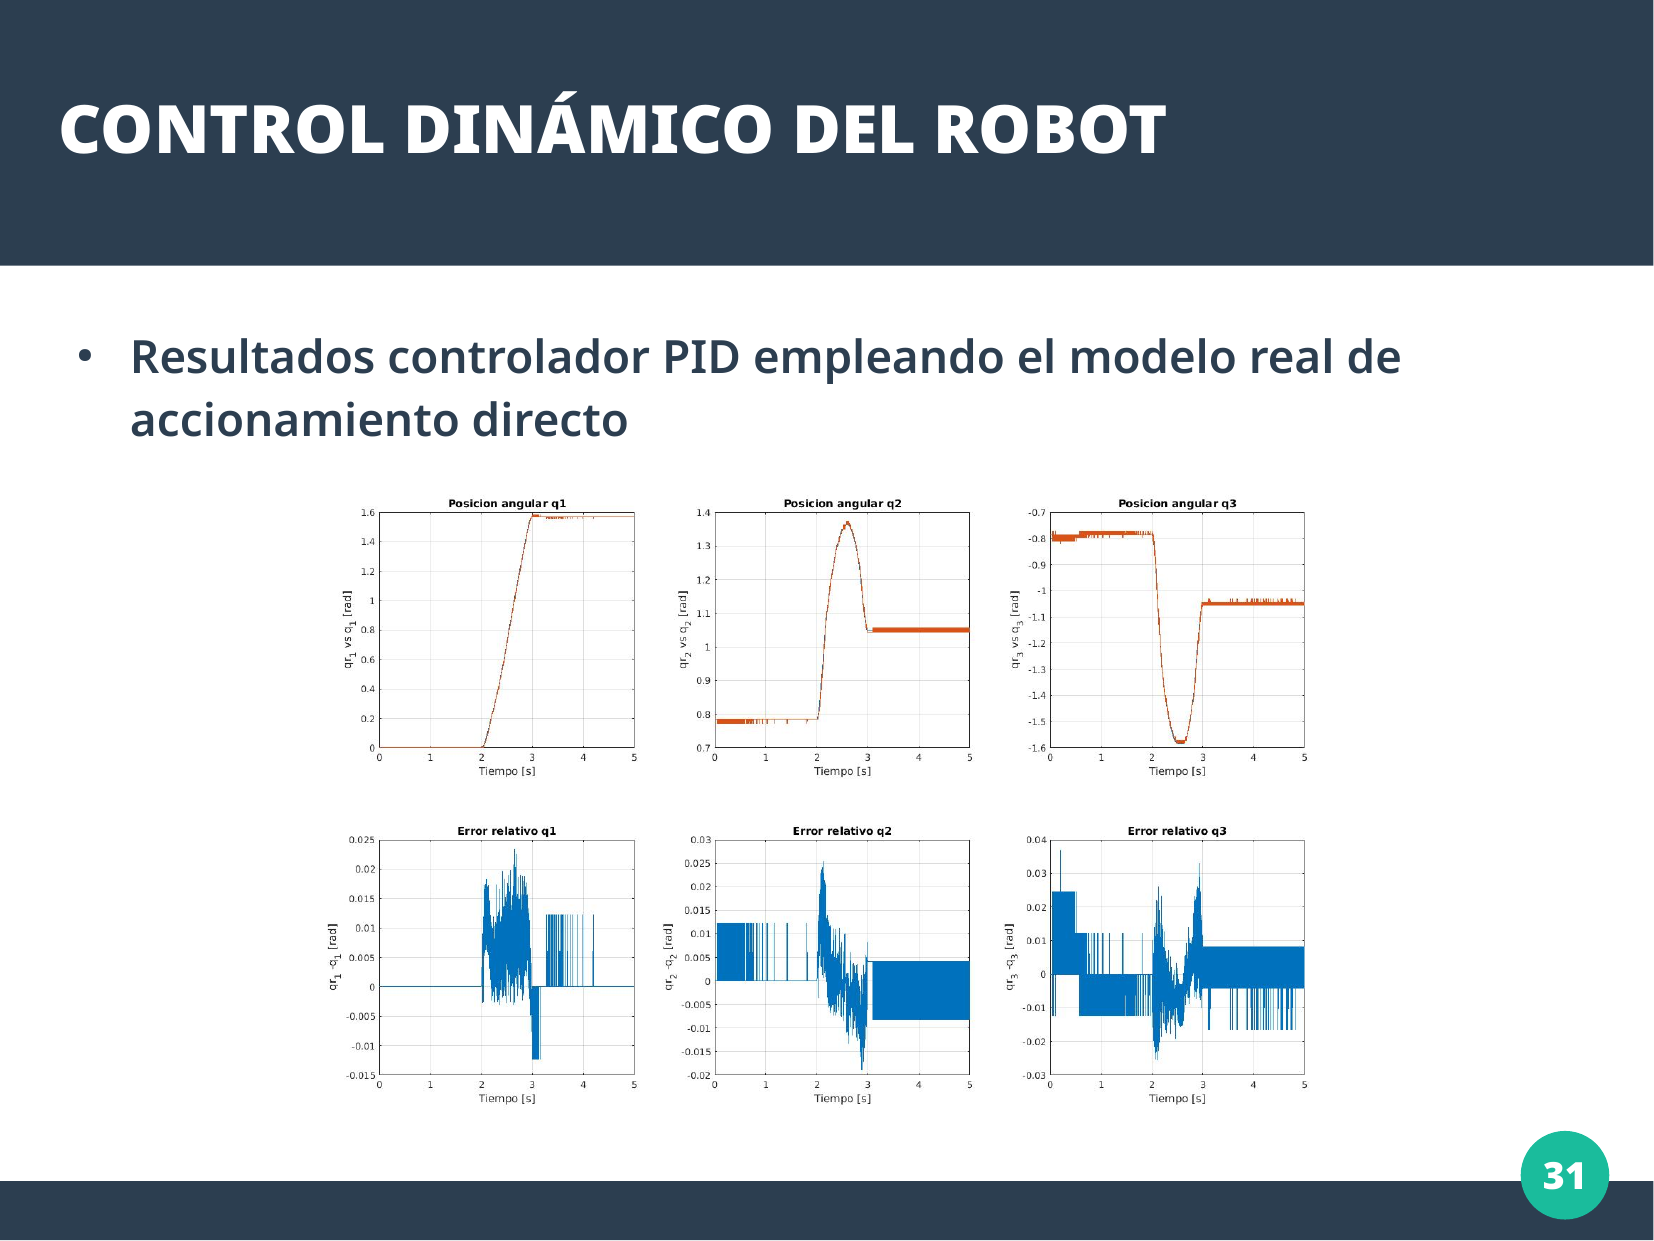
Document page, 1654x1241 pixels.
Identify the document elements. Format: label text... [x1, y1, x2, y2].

picture [224, 460, 1418, 1151]
list Resultados controlador PID empleando el modelo real de accionamiento directo [59, 324, 1595, 1152]
title CONTROL DINÁMICO DEL ROBOT [59, 49, 1595, 207]
